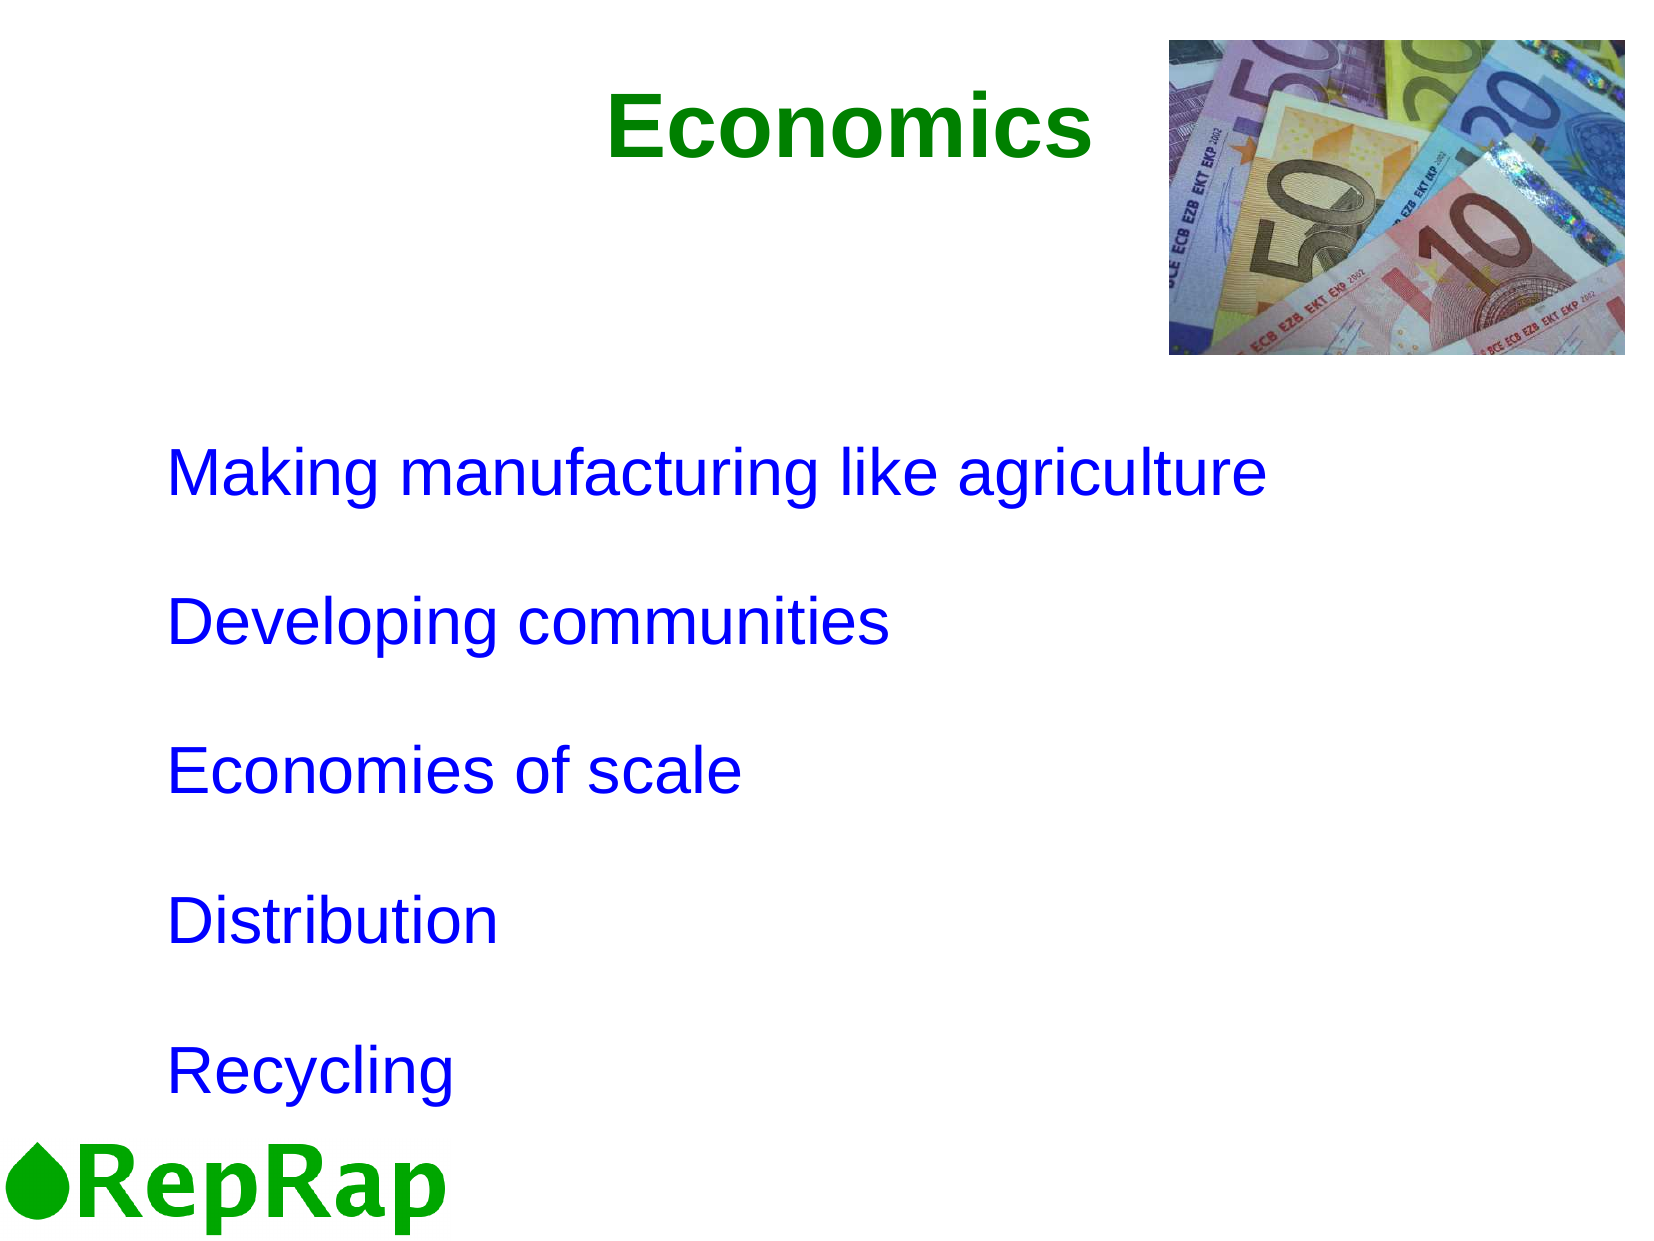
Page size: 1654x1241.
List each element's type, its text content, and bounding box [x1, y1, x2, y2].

picture [1169, 40, 1625, 355]
text_box Making manufacturing like agriculture Developing communities Economies of scale Distribution Recycling [147, 359, 1329, 1108]
title Economics [106, 59, 1169, 296]
picture [0, 1138, 451, 1241]
